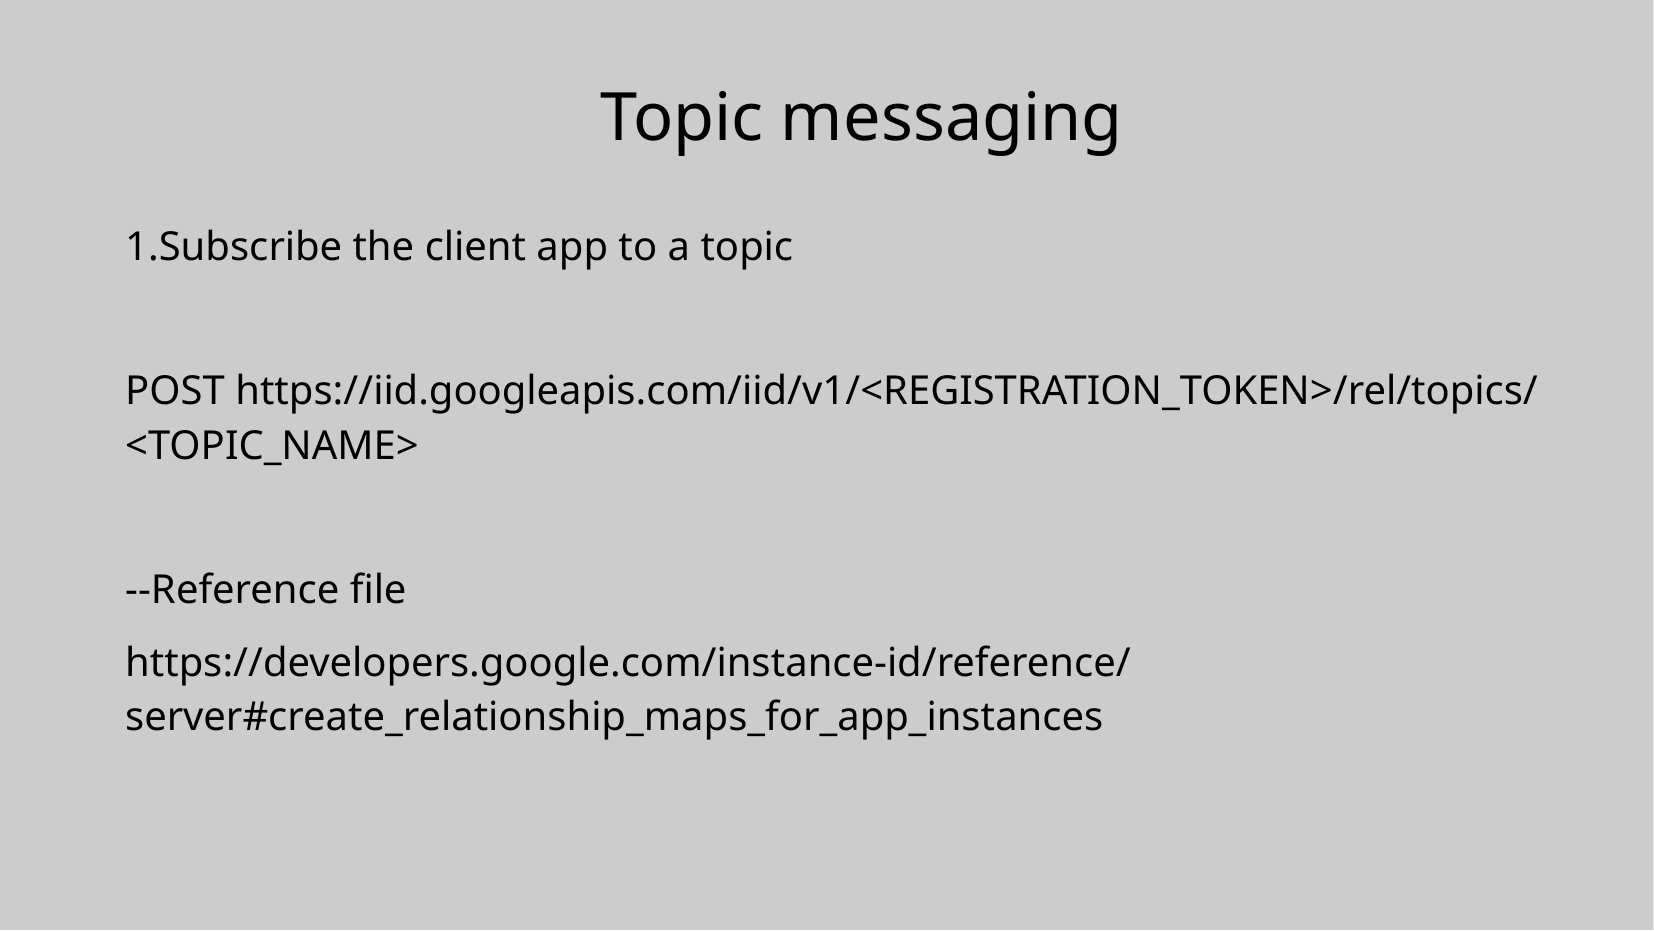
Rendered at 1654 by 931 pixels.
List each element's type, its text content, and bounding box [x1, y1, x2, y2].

title Topic messaging [82, 37, 1571, 193]
list 1.Subscribe the client app to a topic POST https://iid.googleapis.com/iid/v1/<REGISTRATION_TOKEN>/rel/topics/<TOPIC_NAME> --Reference file https://developers.google.com/instance-id/reference/server#create_relationship_maps_for_app_instances [82, 217, 1571, 758]
